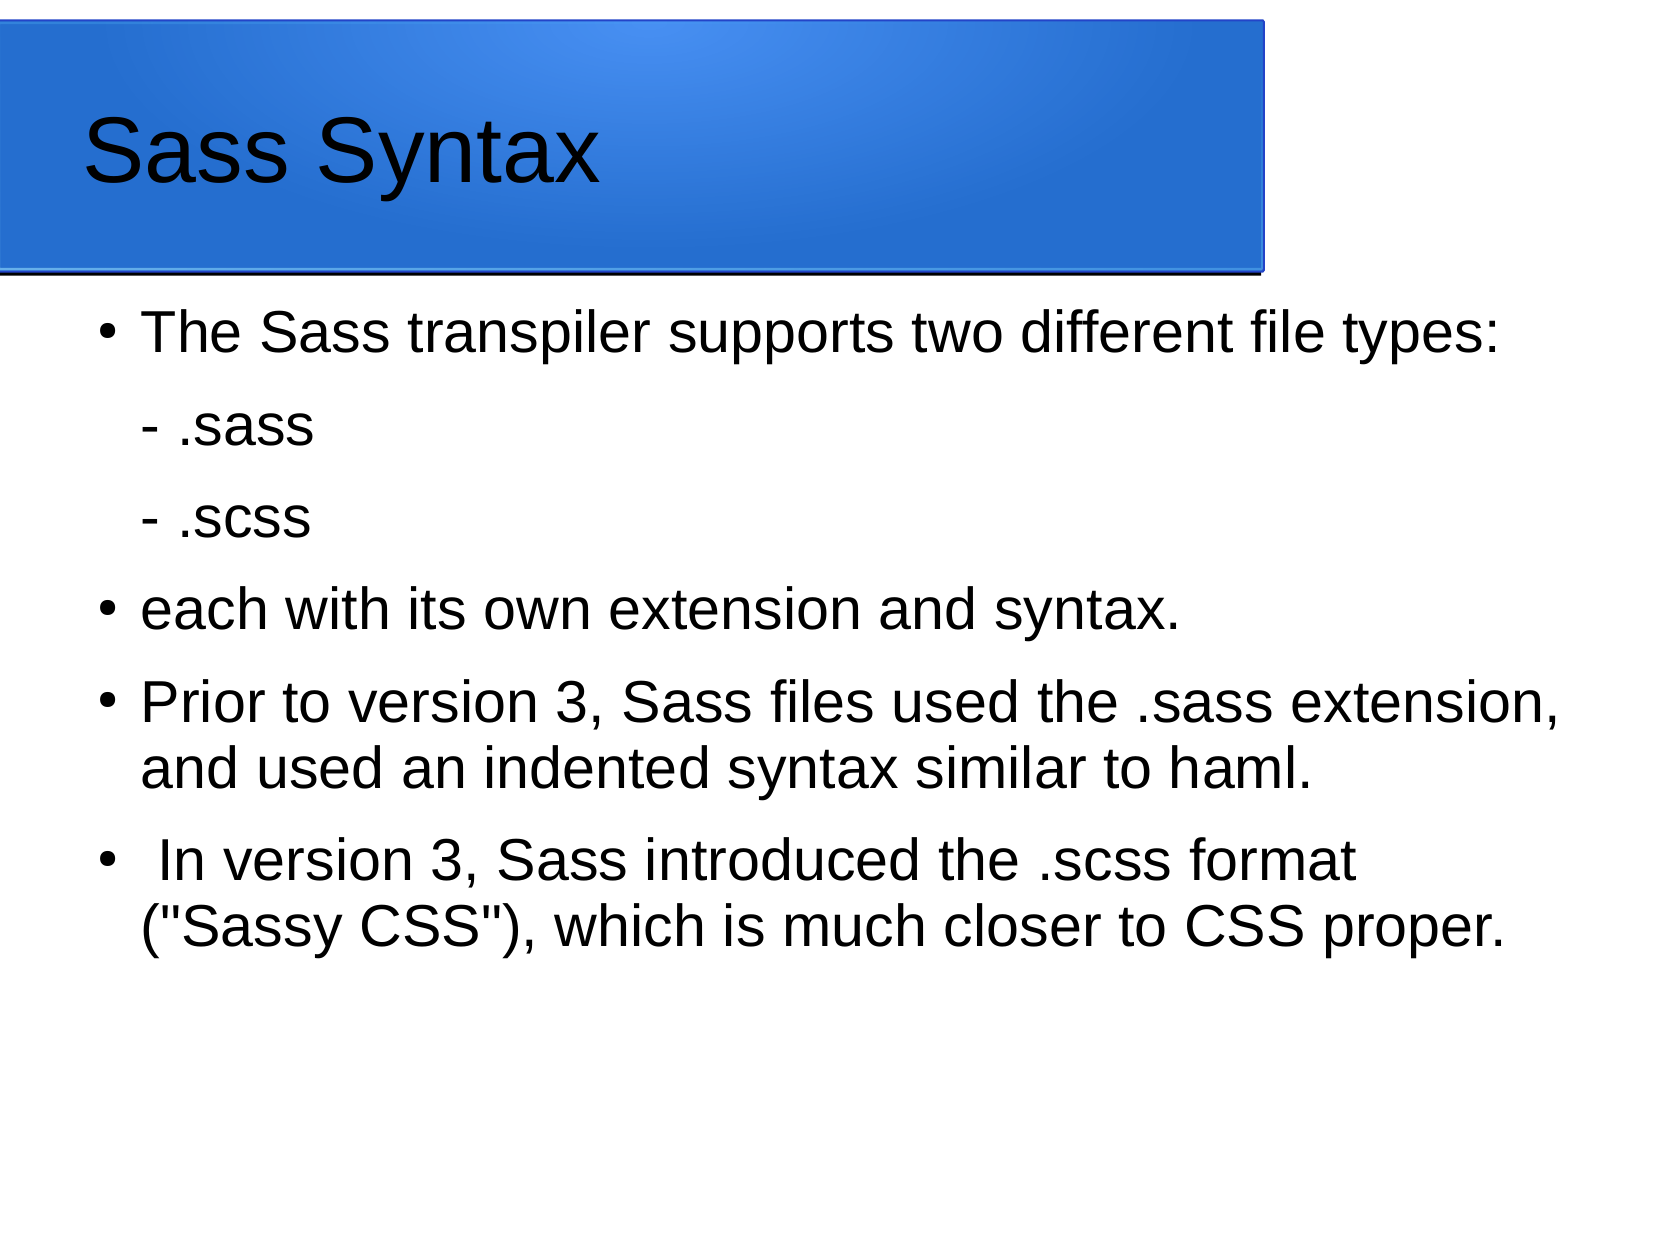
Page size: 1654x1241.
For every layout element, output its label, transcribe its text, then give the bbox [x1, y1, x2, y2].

title Sass Syntax [82, 47, 1235, 252]
list The Sass transpiler supports two different file types: - .sass - .scss each with its own extension and syntax. Prior to version 3, Sass files used the .sass extension, and used an indented syntax similar to haml. In version 3, Sass introduced the .scss format ("Sassy CSS"), which is much closer to CSS proper. [82, 299, 1571, 1019]
